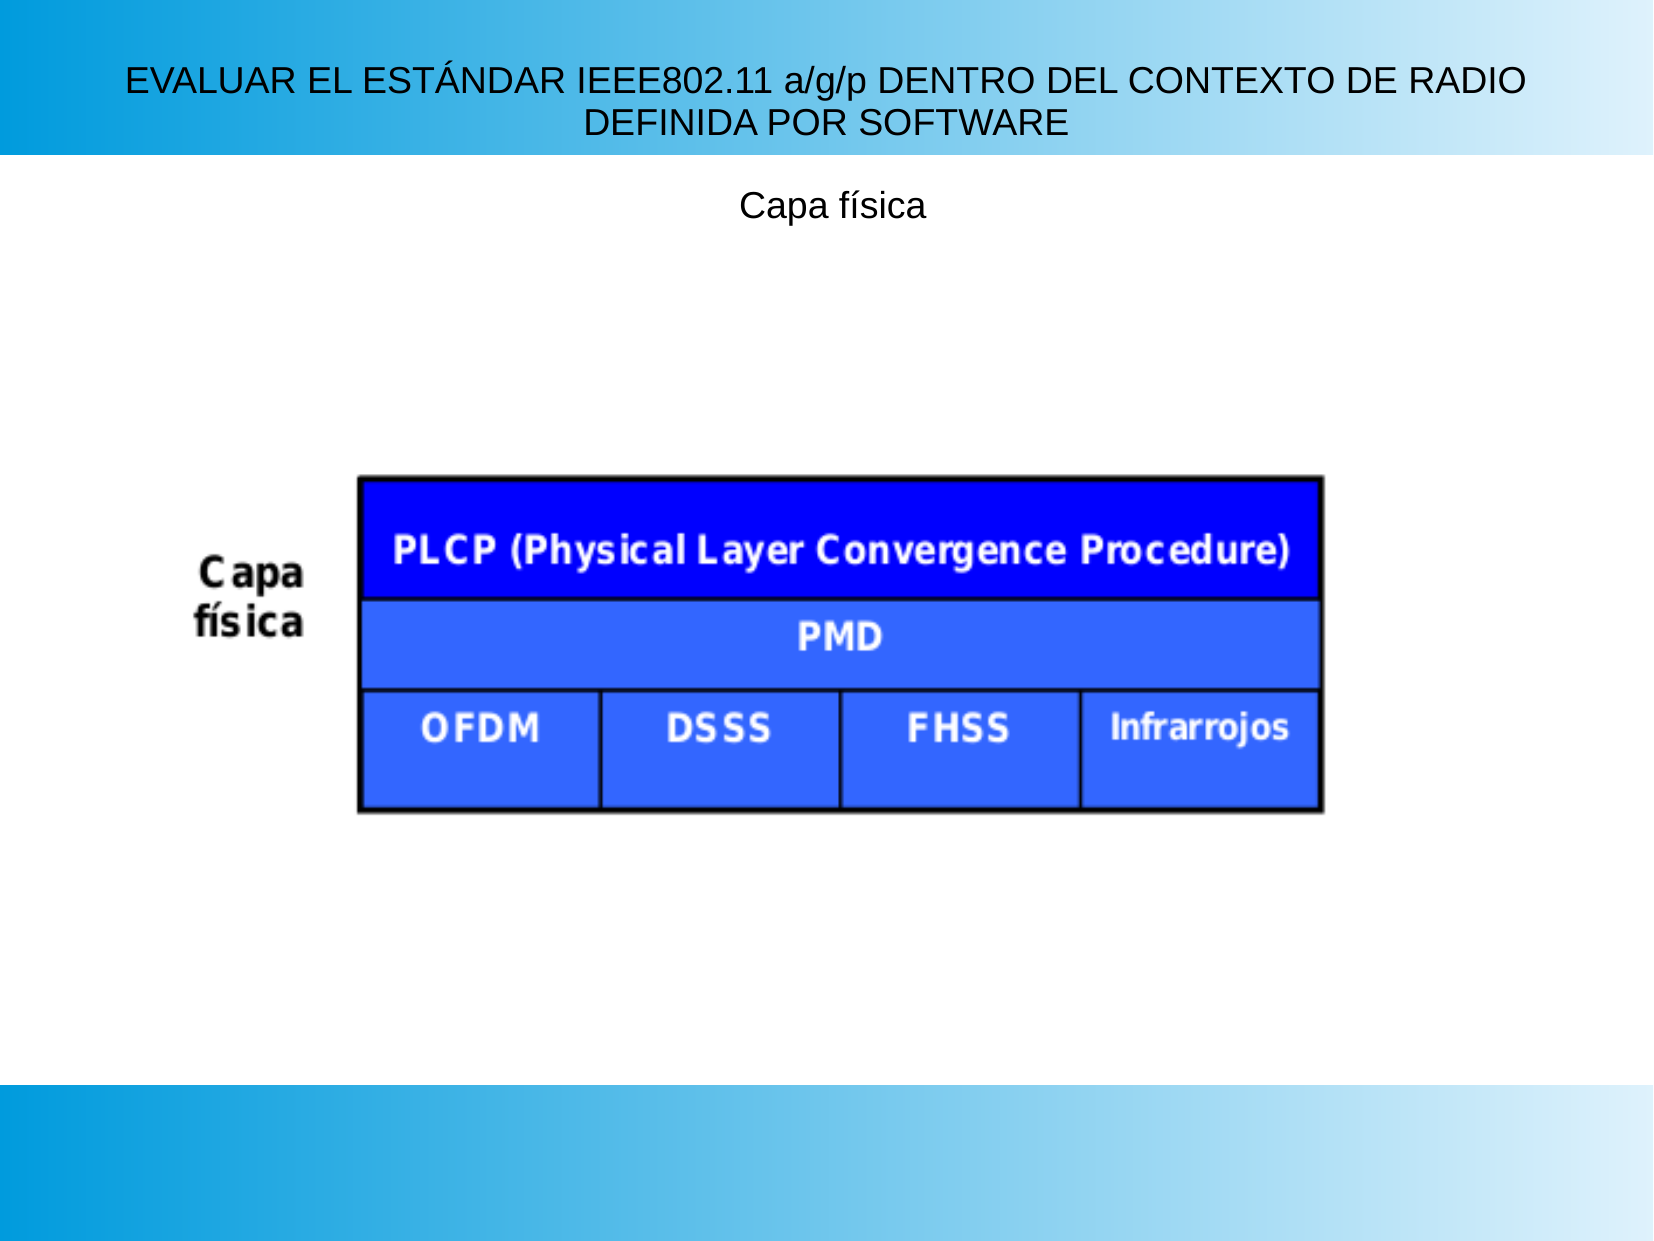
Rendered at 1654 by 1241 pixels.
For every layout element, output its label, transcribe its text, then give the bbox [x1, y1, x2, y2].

title EVALUAR EL ESTÁNDAR IEEE802.11 a/g/p DENTRO DEL CONTEXTO DE RADIO DEFINIDA POR SOFTWARE [82, 49, 1571, 154]
text_box Capa física [555, 177, 1111, 234]
picture [82, 466, 1571, 834]
